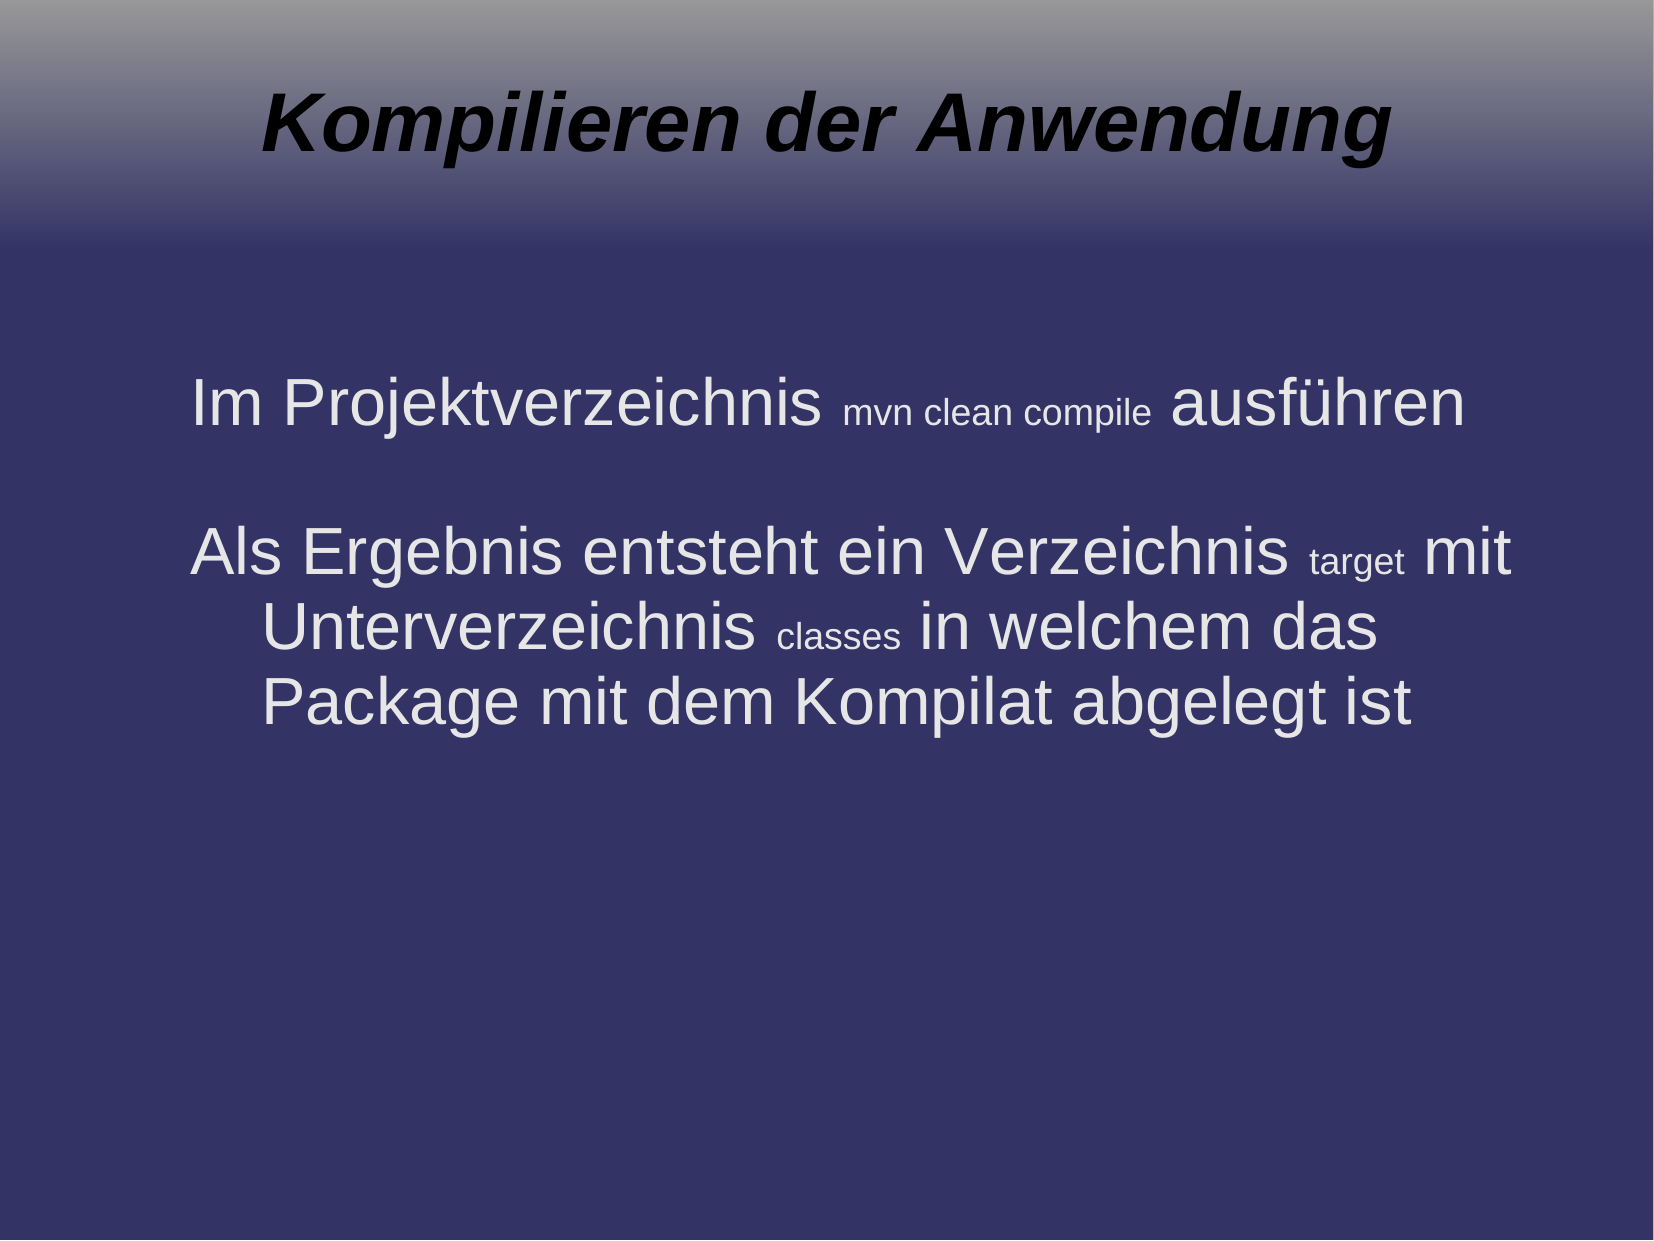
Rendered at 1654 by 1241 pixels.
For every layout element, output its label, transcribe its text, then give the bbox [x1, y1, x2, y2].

title Kompilieren der Anwendung [121, 19, 1534, 227]
list Im Projektverzeichnis mvn clean compile ausführen Als Ergebnis entsteht ein Verzeichnis target mit Unterverzeichnis classes in welchem das Package mit dem Kompilat abgelegt ist [178, 364, 1570, 1147]
